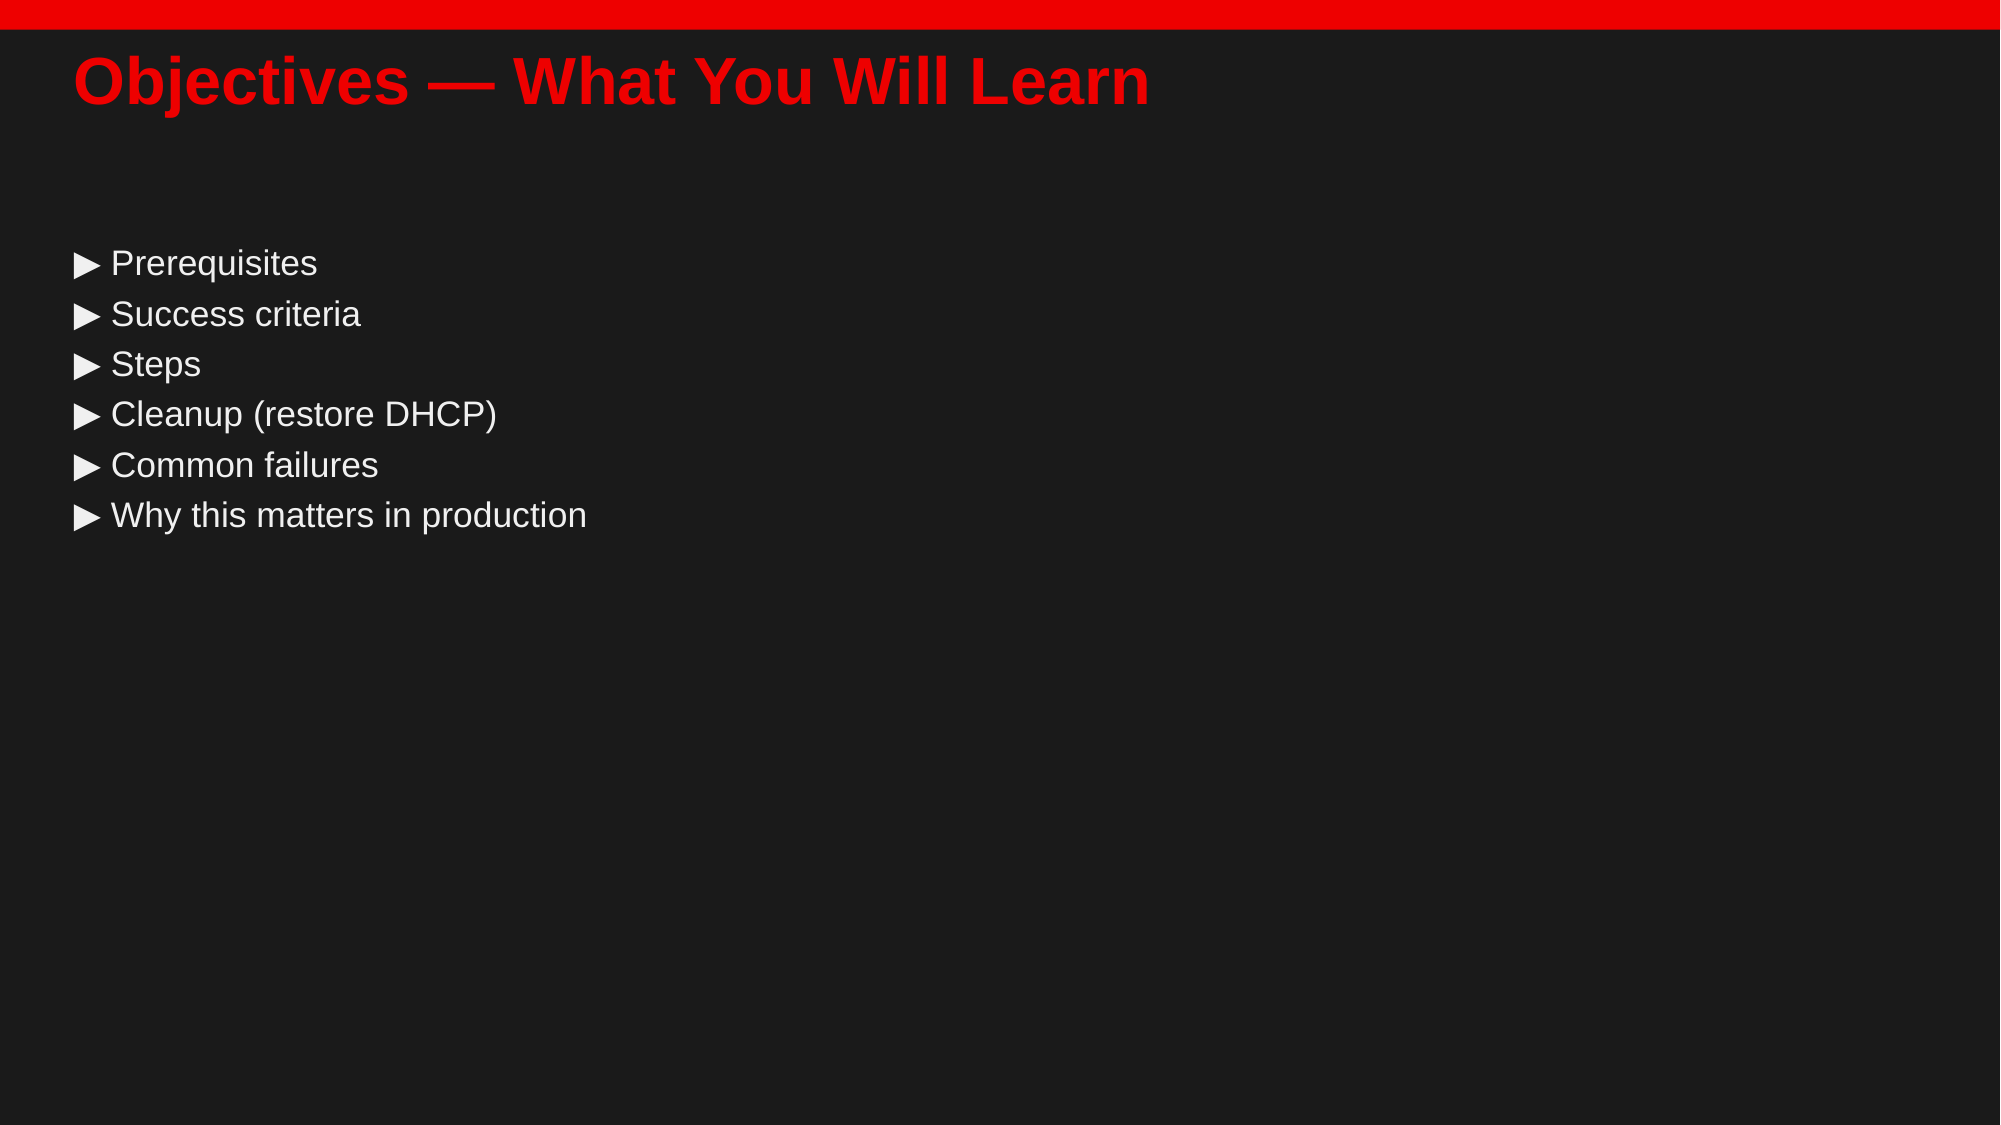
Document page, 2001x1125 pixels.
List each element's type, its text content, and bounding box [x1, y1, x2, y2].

text_box [0, 0, 2001, 30]
text_box ▶ Prerequisites ▶ Success criteria ▶ Steps ▶ Cleanup (restore DHCP) ▶ Common failures ▶ Why this matters in production [59, 236, 1942, 1037]
text_box Objectives — What You Will Learn [59, 36, 1942, 208]
